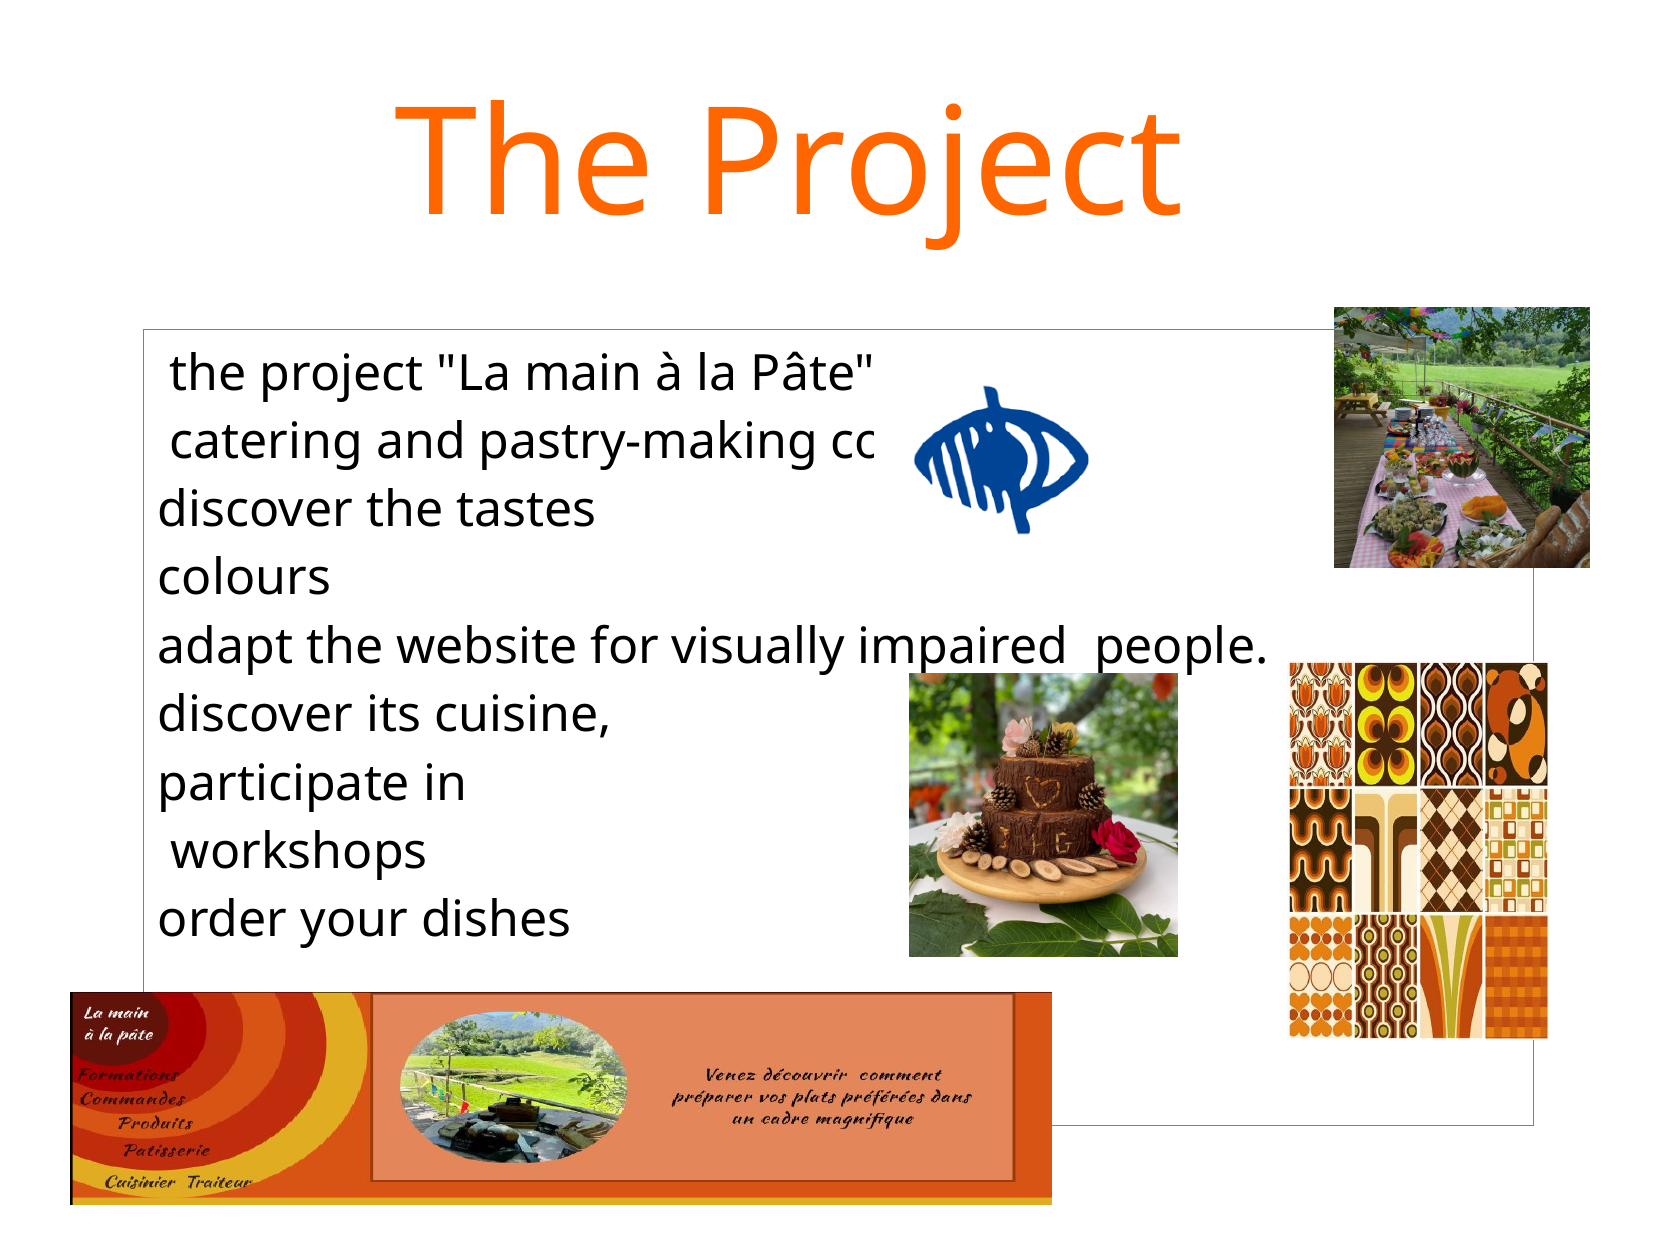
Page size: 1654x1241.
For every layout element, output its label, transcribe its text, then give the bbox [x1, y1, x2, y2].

picture [70, 992, 1052, 1205]
picture [1334, 307, 1590, 568]
picture [874, 377, 1128, 542]
title The Project [83, 35, 1496, 278]
picture [909, 673, 1178, 957]
picture [1287, 661, 1549, 1040]
text_box the project "La main à la Pâte" catering and pastry-making company discover the tastes colours adapt the website for visually impaired people. discover its cuisine, participate in workshops order your dishes [143, 329, 1534, 1126]
